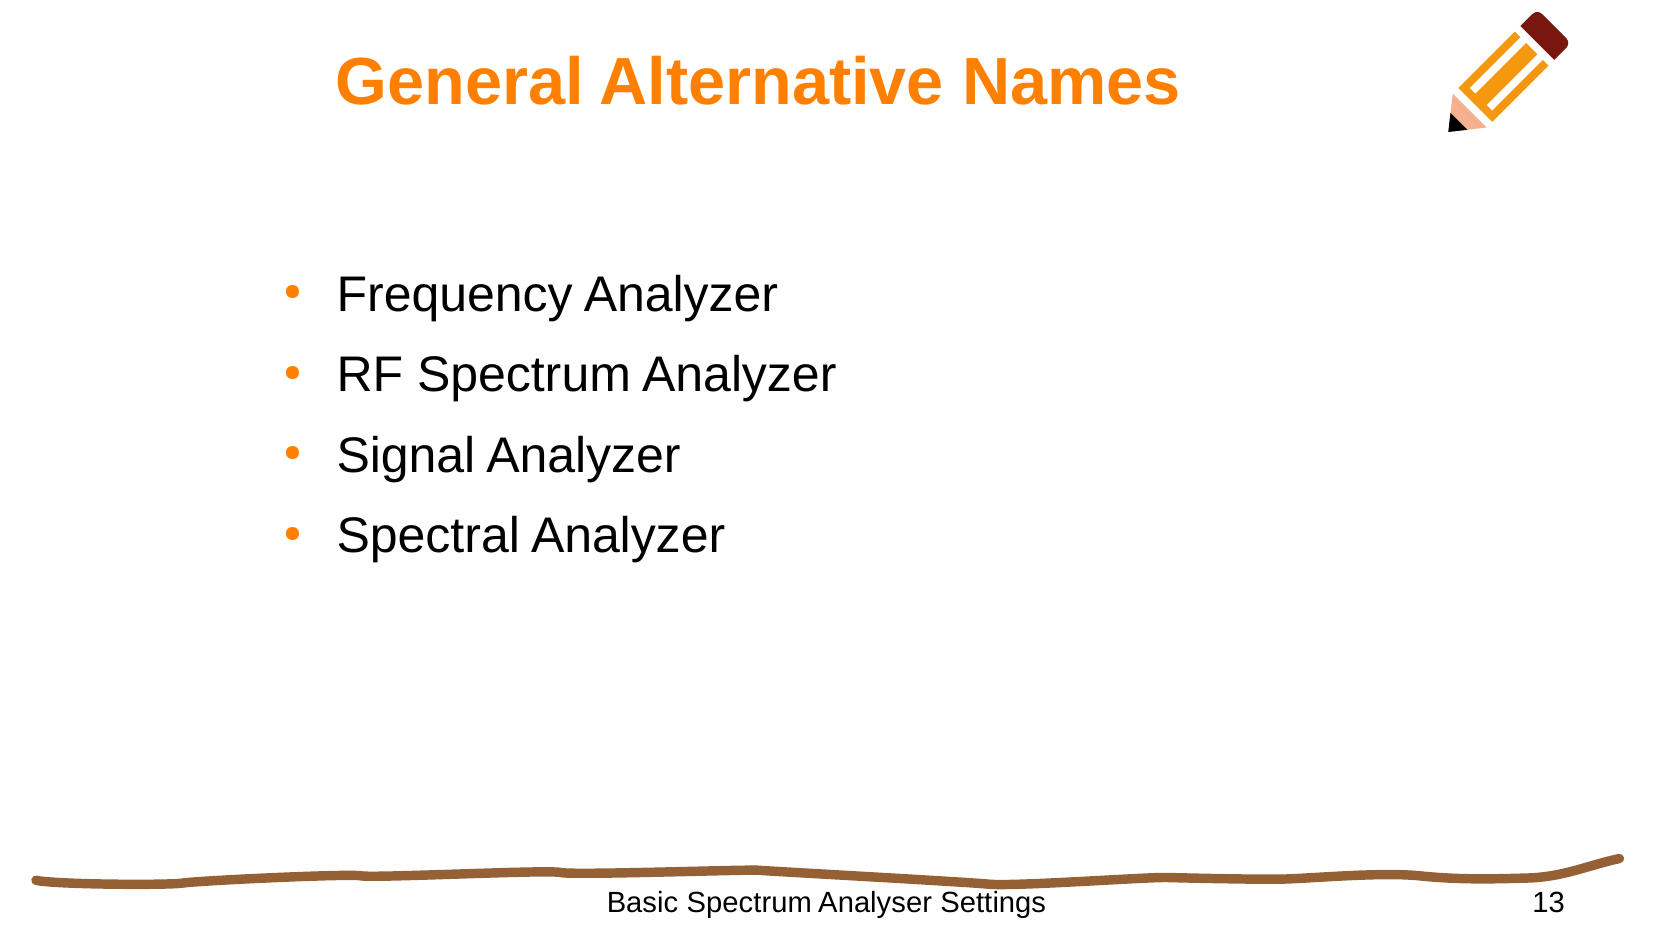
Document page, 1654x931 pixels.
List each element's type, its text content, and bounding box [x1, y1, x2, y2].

list Frequency Analyzer RF Spectrum Analyzer Signal Analyzer Spectral Analyzer [265, 265, 1182, 680]
title General Alternative Names [88, 29, 1447, 133]
